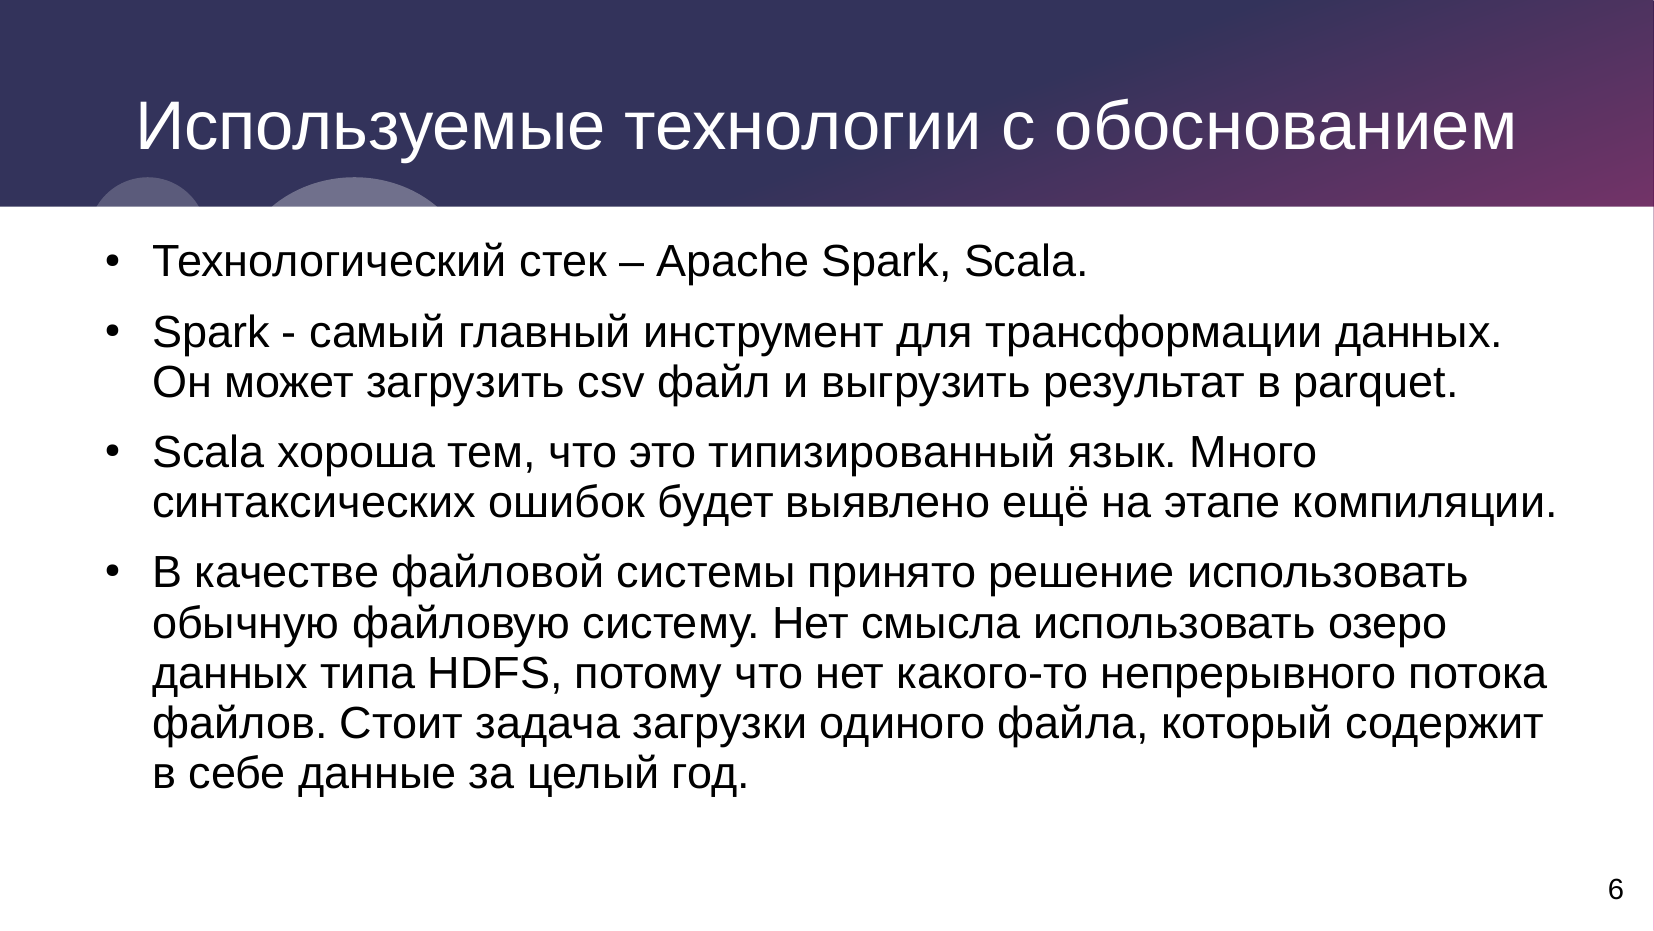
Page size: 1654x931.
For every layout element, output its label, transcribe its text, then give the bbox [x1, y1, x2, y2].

title Используемые технологии с обоснованием [88, 44, 1565, 207]
list Технологический стек – Apache Spark, Scala. Spark - самый главный инструмент для трансформации данных. Он может загрузить csv файл и выгрузить результат в parquet. Scala хороша тем, что это типизированный язык. Много синтаксических ошибок будет выявлено ещё на этапе компиляции. В качестве файловой системы принято решение использовать обычную файловую систему. Нет смысла использовать озеро данных типа HDFS, потому что нет какого-то непрерывного потока файлов. Стоит задача загрузки одиного файла, который содержит в себе данные за целый год. [88, 236, 1565, 827]
